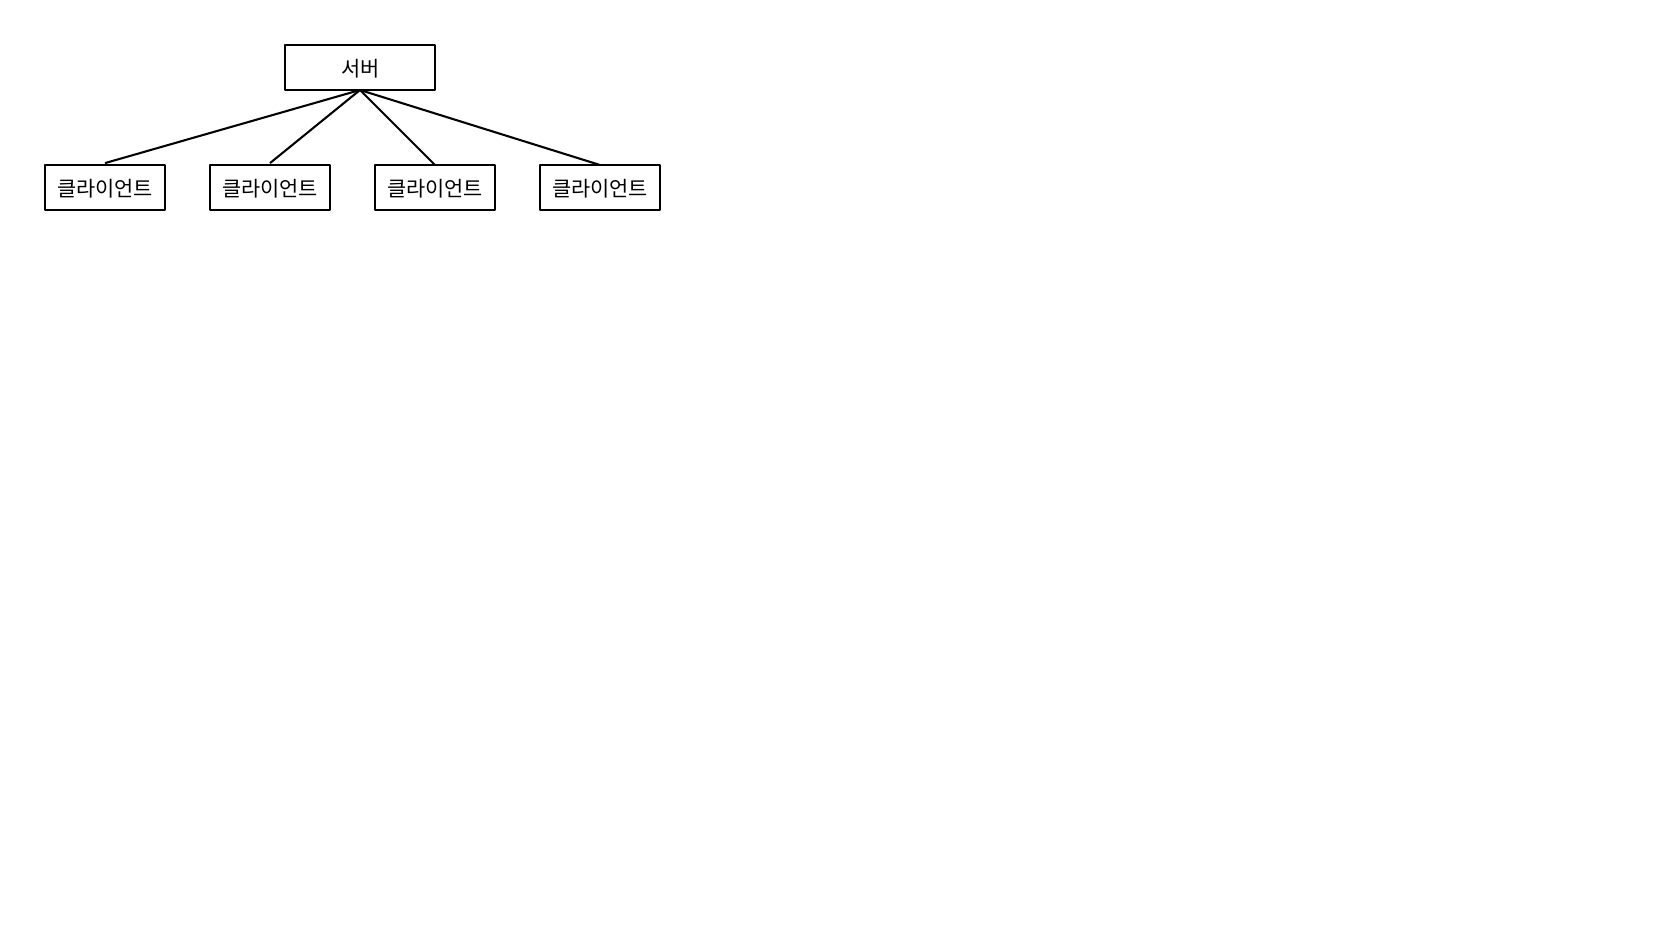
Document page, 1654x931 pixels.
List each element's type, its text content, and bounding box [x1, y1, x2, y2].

text_box 클라이언트 [210, 165, 331, 211]
text_box 클라이언트 [540, 165, 661, 211]
text_box 클라이언트 [375, 165, 496, 211]
text_box 서버 [285, 45, 436, 91]
text_box 클라이언트 [45, 165, 166, 211]
